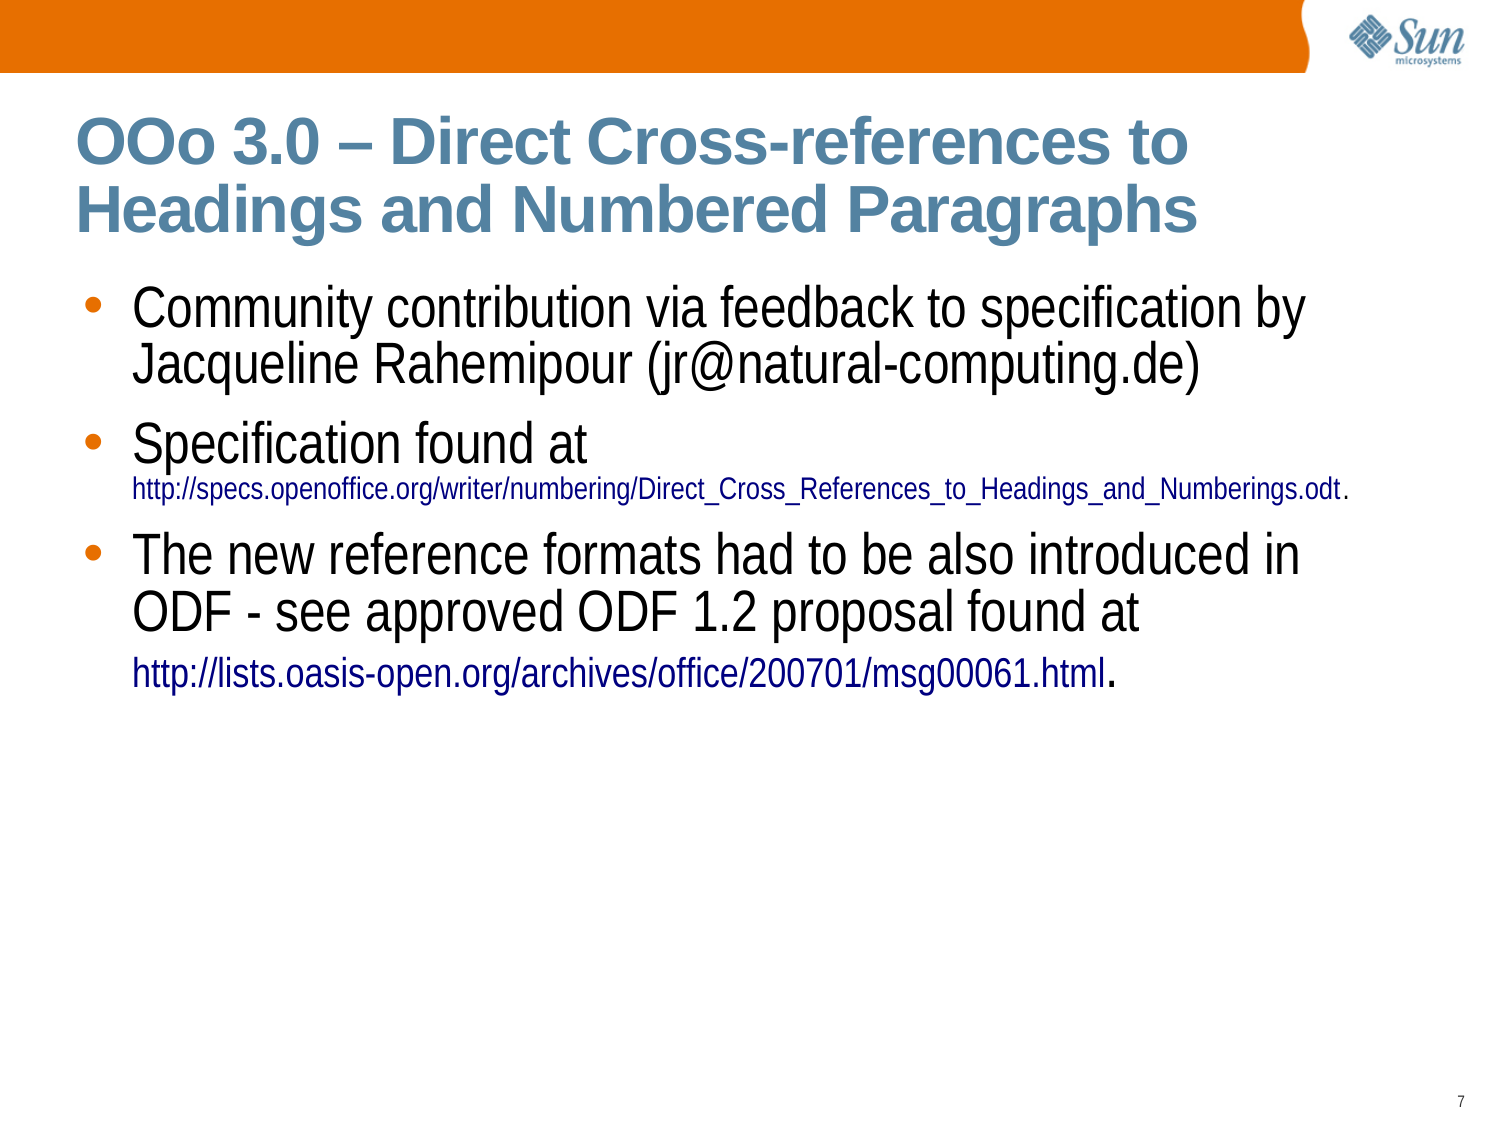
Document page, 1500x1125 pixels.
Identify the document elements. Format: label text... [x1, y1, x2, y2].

picture [0, 0, 1500, 73]
list Community contribution via feedback to specification by Jacqueline Rahemipour (jr@natural-computing.de) Specification found at http://specs.openoffice.org/writer/numbering/Direct_Cross_References_to_Headings_and_Numberings.odt. The new reference formats had to be also introduced in ODF - see approved ODF 1.2 proposal found athttp://lists.oasis-open.org/archives/office/200701/msg00061.html. [64, 281, 1401, 1086]
title OOo 3.0 – Direct Cross-references to Headings and Numbered Paragraphs [75, 111, 1437, 254]
